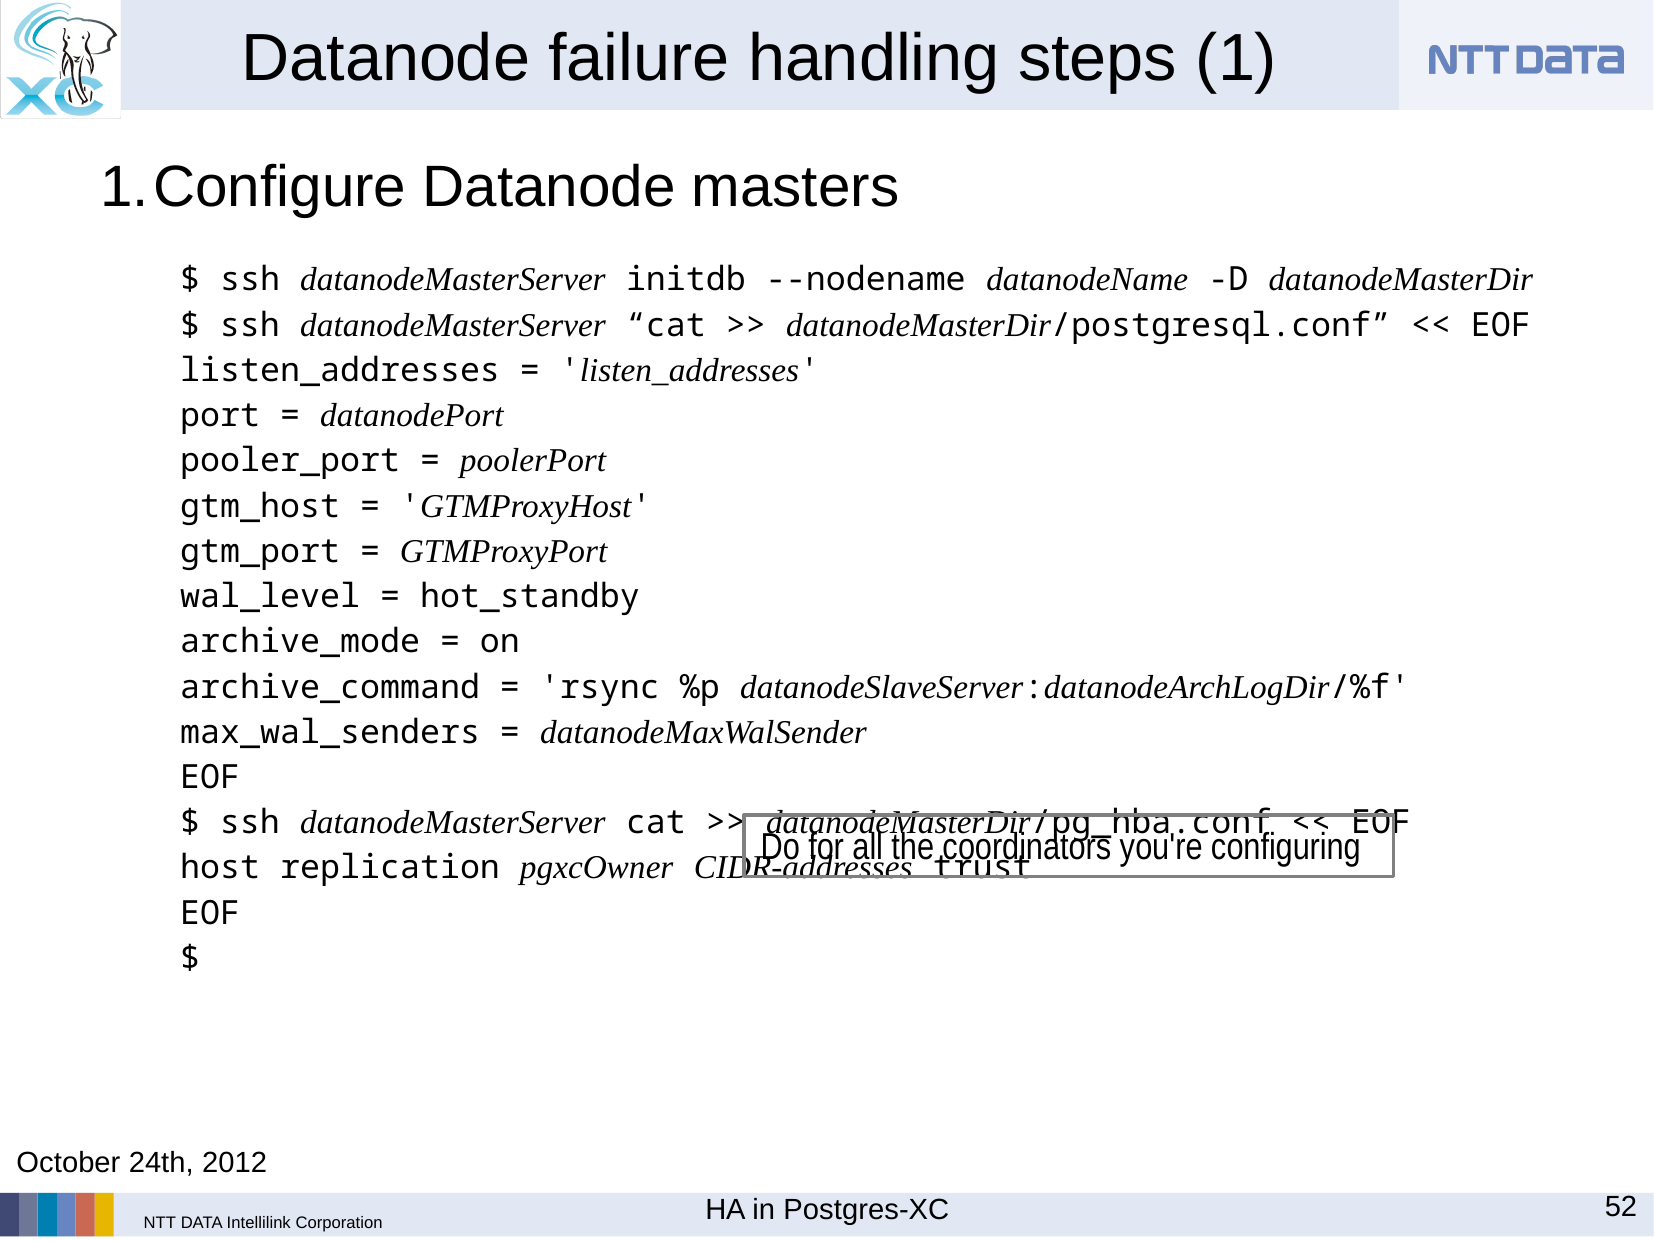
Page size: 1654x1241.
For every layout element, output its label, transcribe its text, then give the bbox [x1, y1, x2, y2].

text_box $ ssh datanodeMasterServer initdb --nodename datanodeName -D datanodeMasterDir $ ssh datanodeMasterServer “cat >> datanodeMasterDir/postgresql.conf” << EOF listen_addresses = 'listen_addresses' port = datanodePort pooler_port = poolerPort gtm_host = 'GTMProxyHost' gtm_port = GTMProxyPort wal_level = hot_standby archive_mode = on archive_command = 'rsync %p datanodeSlaveServer:datanodeArchLogDir/%f' max_wal_senders = datanodeMaxWalSender EOF $ ssh datanodeMasterServer cat >> datanodeMasterDir/pg_hba.conf << EOF host replication pgxcOwner CIDR-addresses trust EOF $ [165, 248, 1583, 848]
list Configure Datanode masters [82, 153, 1571, 1028]
text_box Do for all the coordinators you're configuring [744, 814, 1394, 877]
picture [1429, 45, 1624, 74]
picture [0, 0, 121, 119]
title Datanode failure handling steps (1) [120, 3, 1399, 110]
